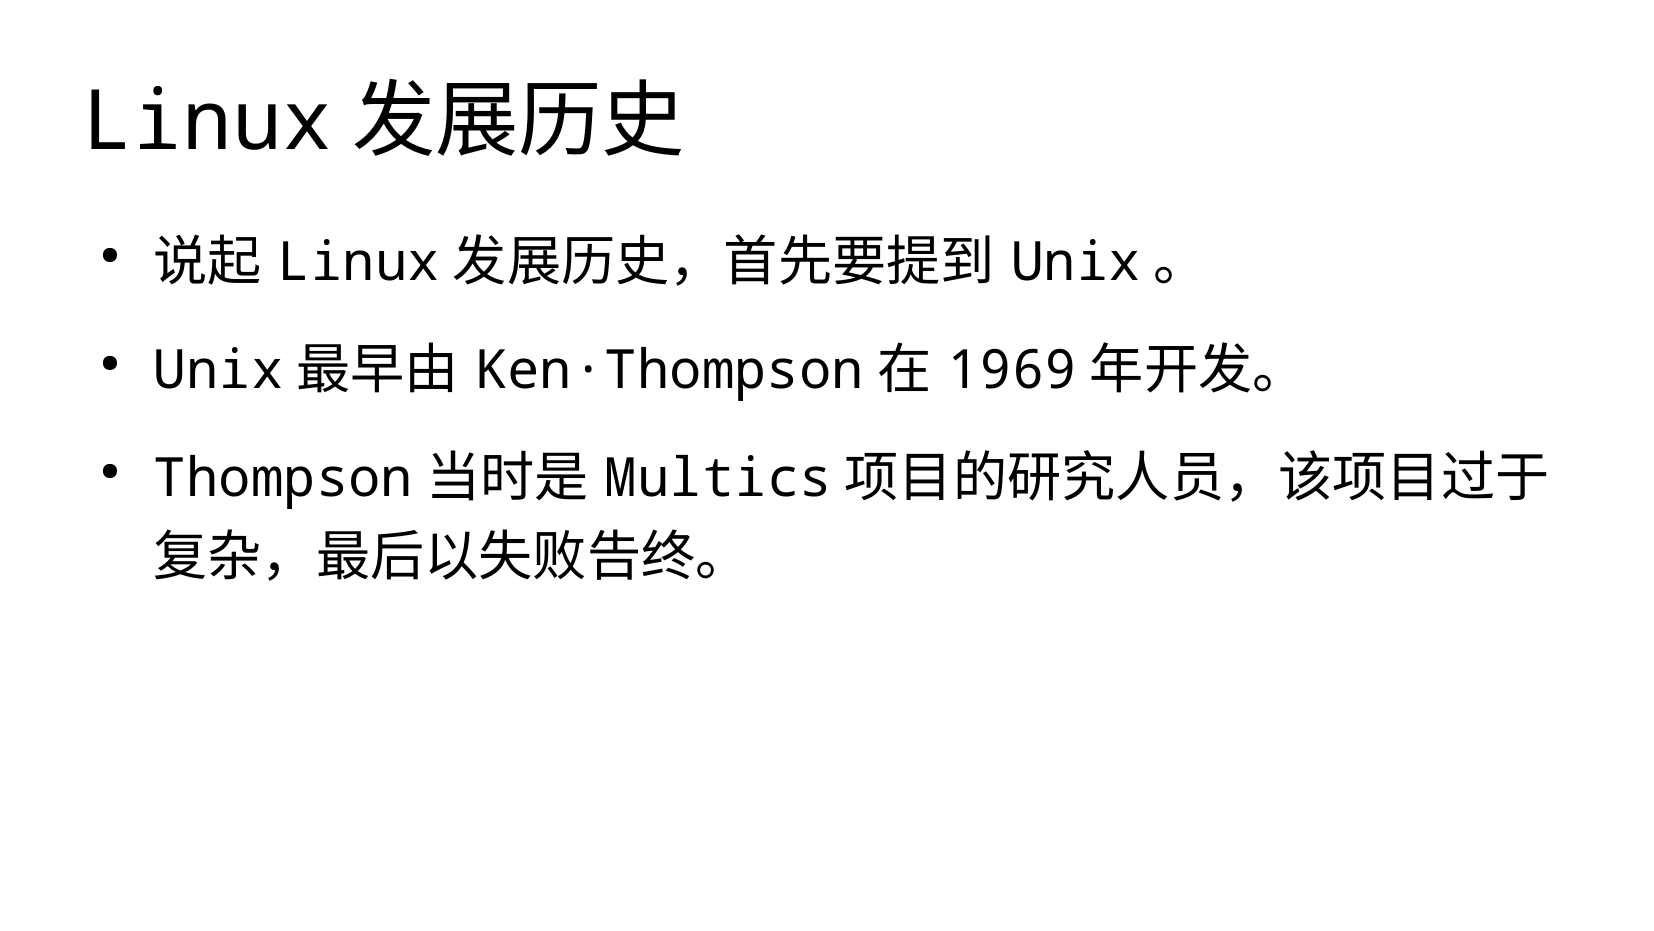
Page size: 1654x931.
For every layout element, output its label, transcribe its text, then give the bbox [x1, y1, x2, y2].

title Linux发展历史 [82, 37, 1571, 189]
list 说起Linux发展历史，首先要提到Unix。 Unix最早由Ken·Thompson在1969年开发。 Thompson当时是Multics项目的研究人员，该项目过于复杂，最后以失败告终。 [82, 217, 1571, 758]
